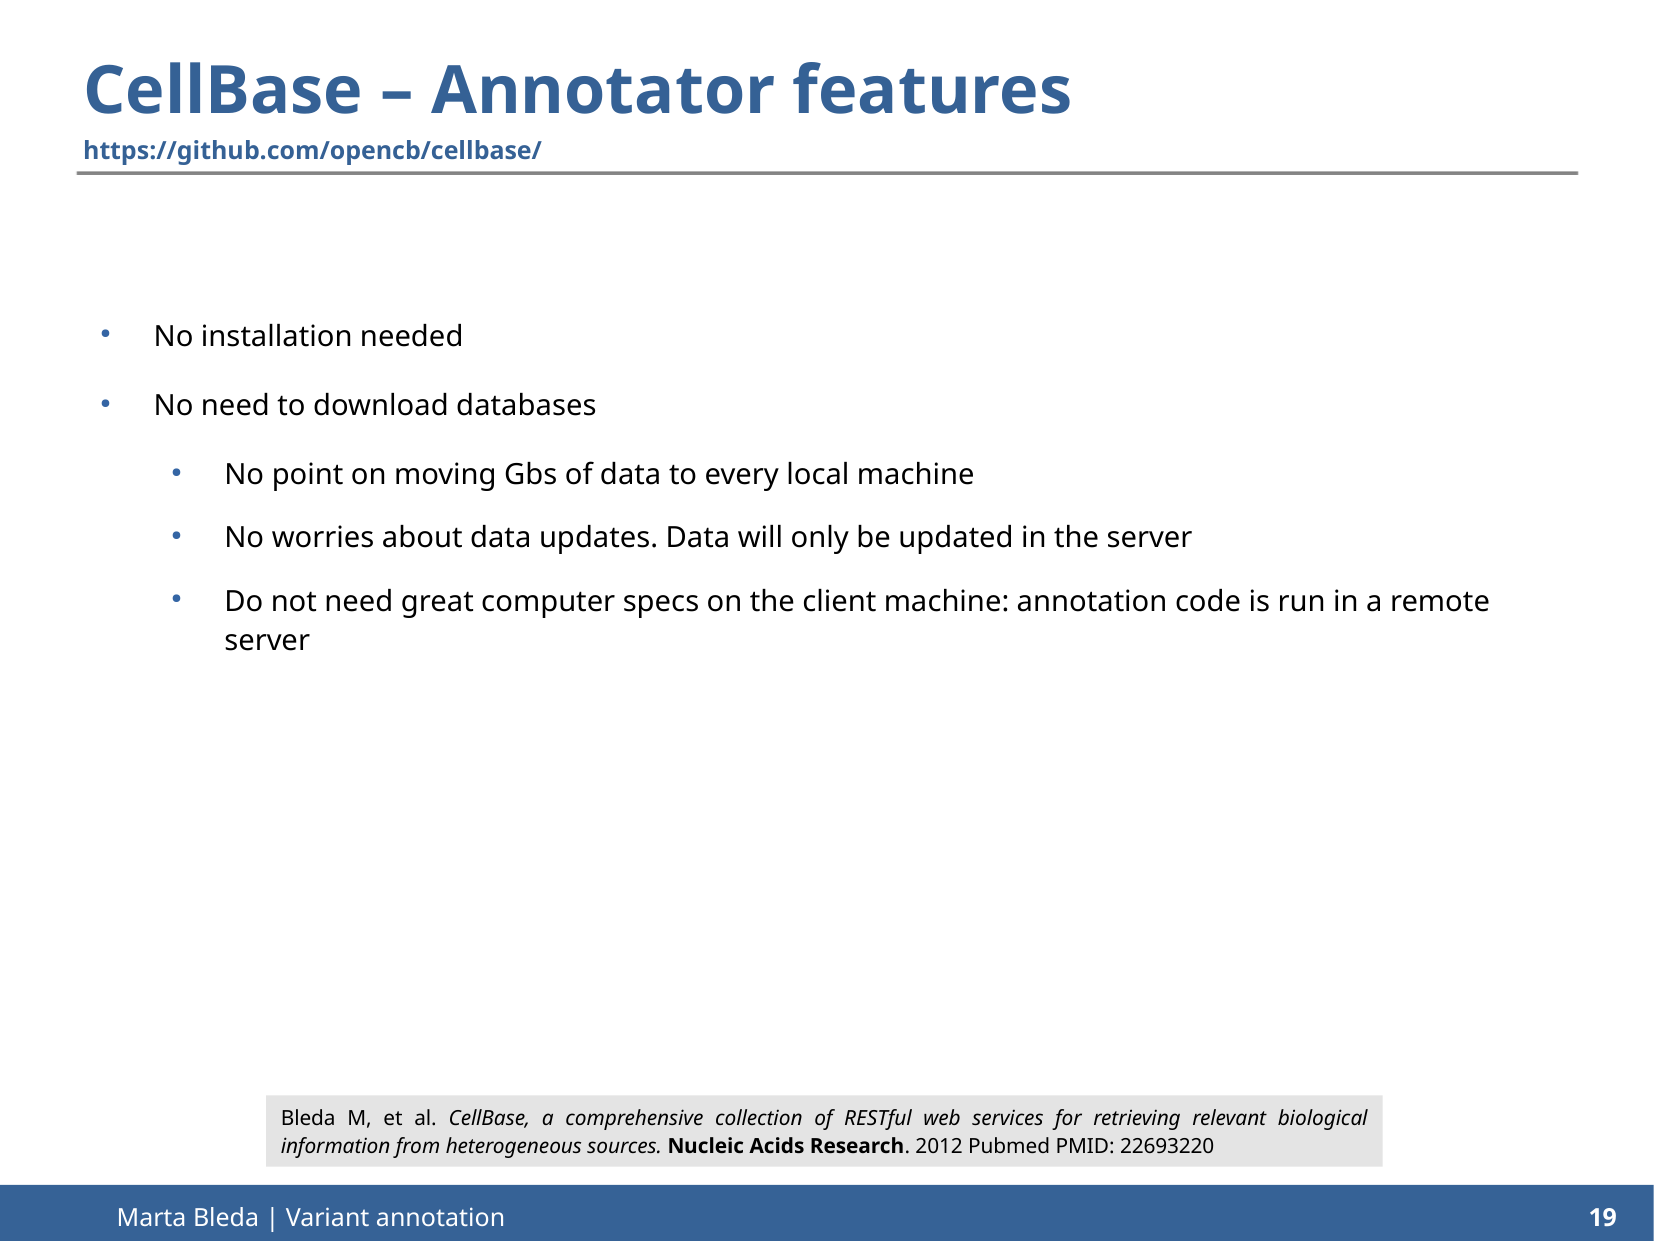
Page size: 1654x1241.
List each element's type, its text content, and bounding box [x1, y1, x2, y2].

title CellBase – Annotator features https://github.com/opencb/cellbase/ [83, 51, 1572, 158]
text_box Bleda M, et al. CellBase, a comprehensive collection of RESTful web services for retrieving relevant biological information from heterogeneous sources. Nucleic Acids Research. 2012 Pubmed PMID: 22693220 [266, 1095, 1383, 1159]
picture [74, 170, 1580, 175]
list No installation needed No need to download databases No point on moving Gbs of data to every local machine No worries about data updates. Data will only be updated in the server Do not need great computer specs on the client machine: annotation code is run in a remote server [82, 315, 1538, 1128]
